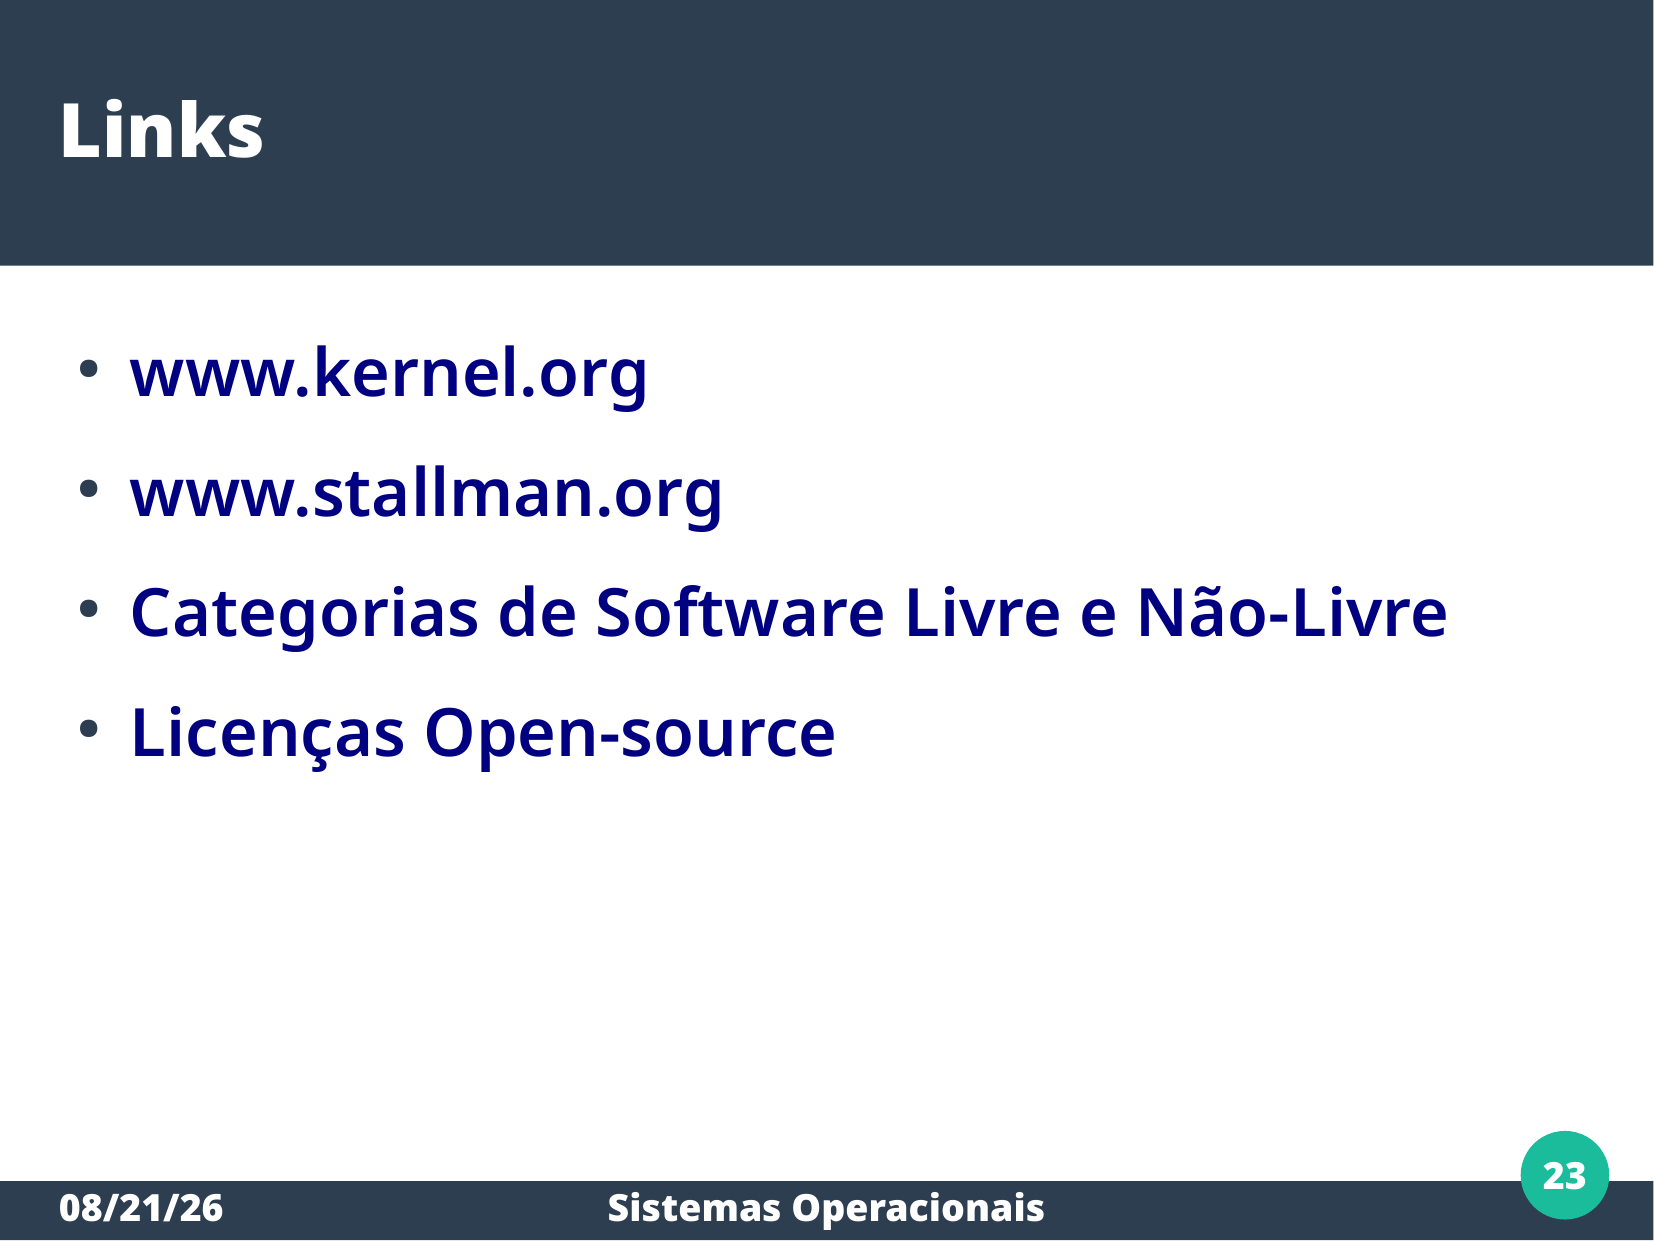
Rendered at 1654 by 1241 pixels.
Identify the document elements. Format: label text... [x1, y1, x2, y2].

list www.kernel.org www.stallman.org Categorias de Software Livre e Não-Livre Licenças Open-source [59, 324, 1595, 1152]
title Links [59, 49, 1595, 207]
